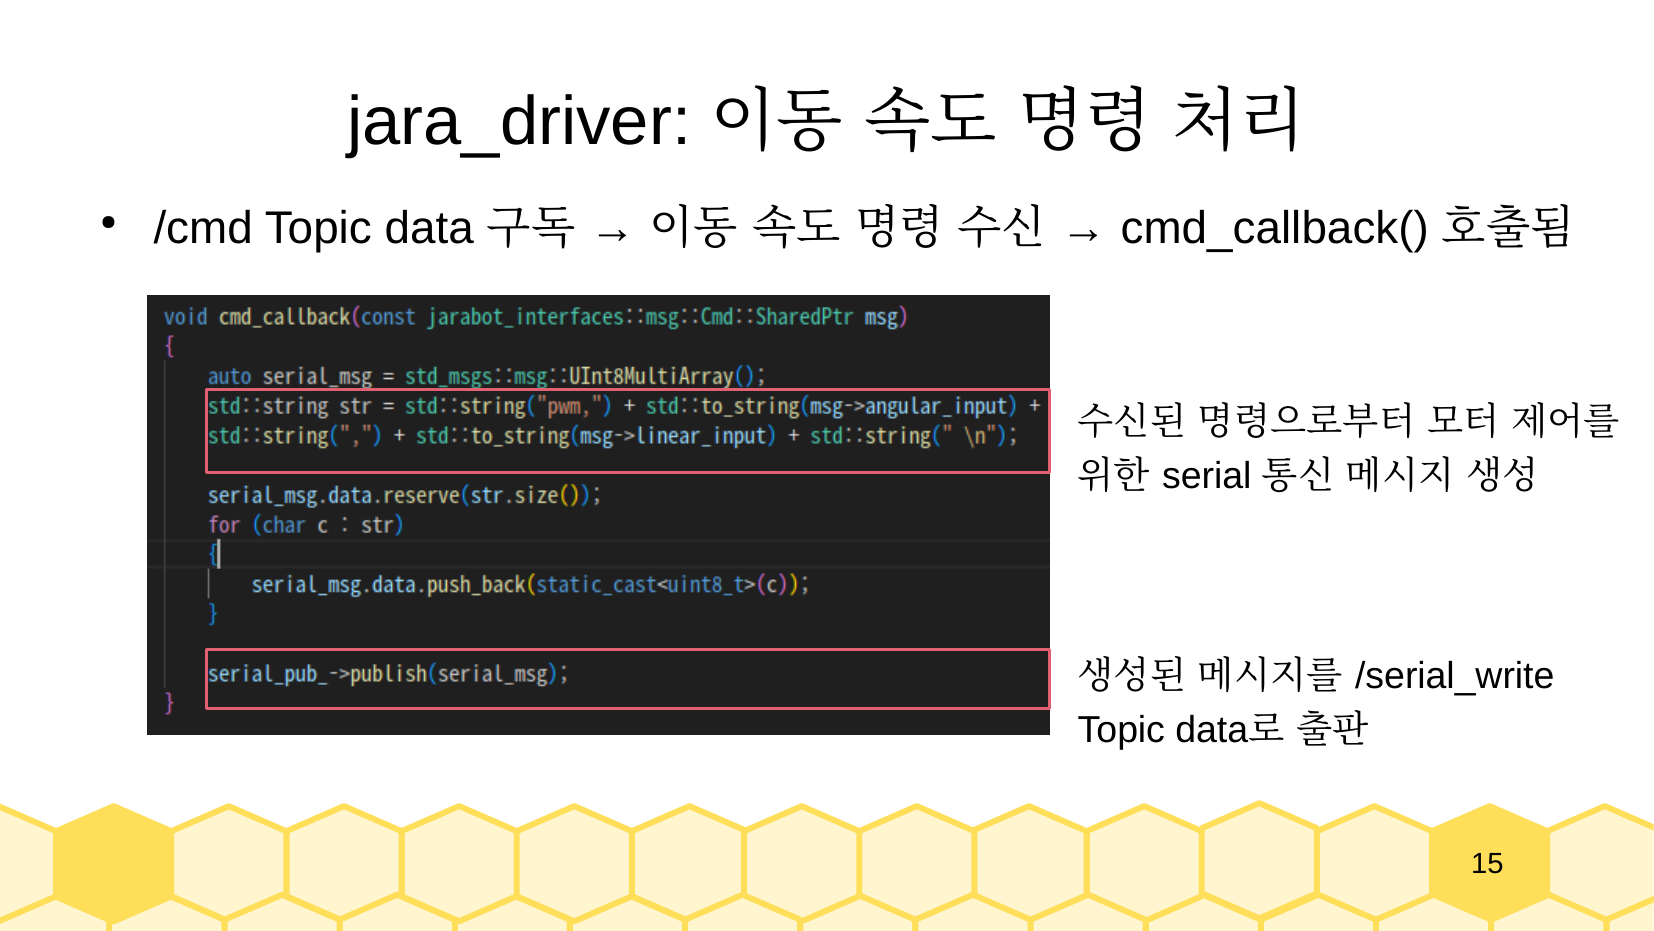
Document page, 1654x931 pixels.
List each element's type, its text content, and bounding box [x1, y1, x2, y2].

text_box 생성된 메시지를 /serial_write Topic data로 출판 [1062, 637, 1654, 761]
picture [208, 651, 1048, 707]
picture [208, 391, 1048, 471]
picture [147, 295, 1050, 735]
title jara_driver: 이동 속도 명령 처리 [82, 37, 1571, 117]
text_box 수신된 명령으로부터 모터 제어를 위한 serial 통신 메시지 생성 [1062, 383, 1654, 507]
list /cmd Topic data 구독 → 이동 속도 명령 수신 → cmd_callback() 호출됨 [82, 117, 1625, 657]
